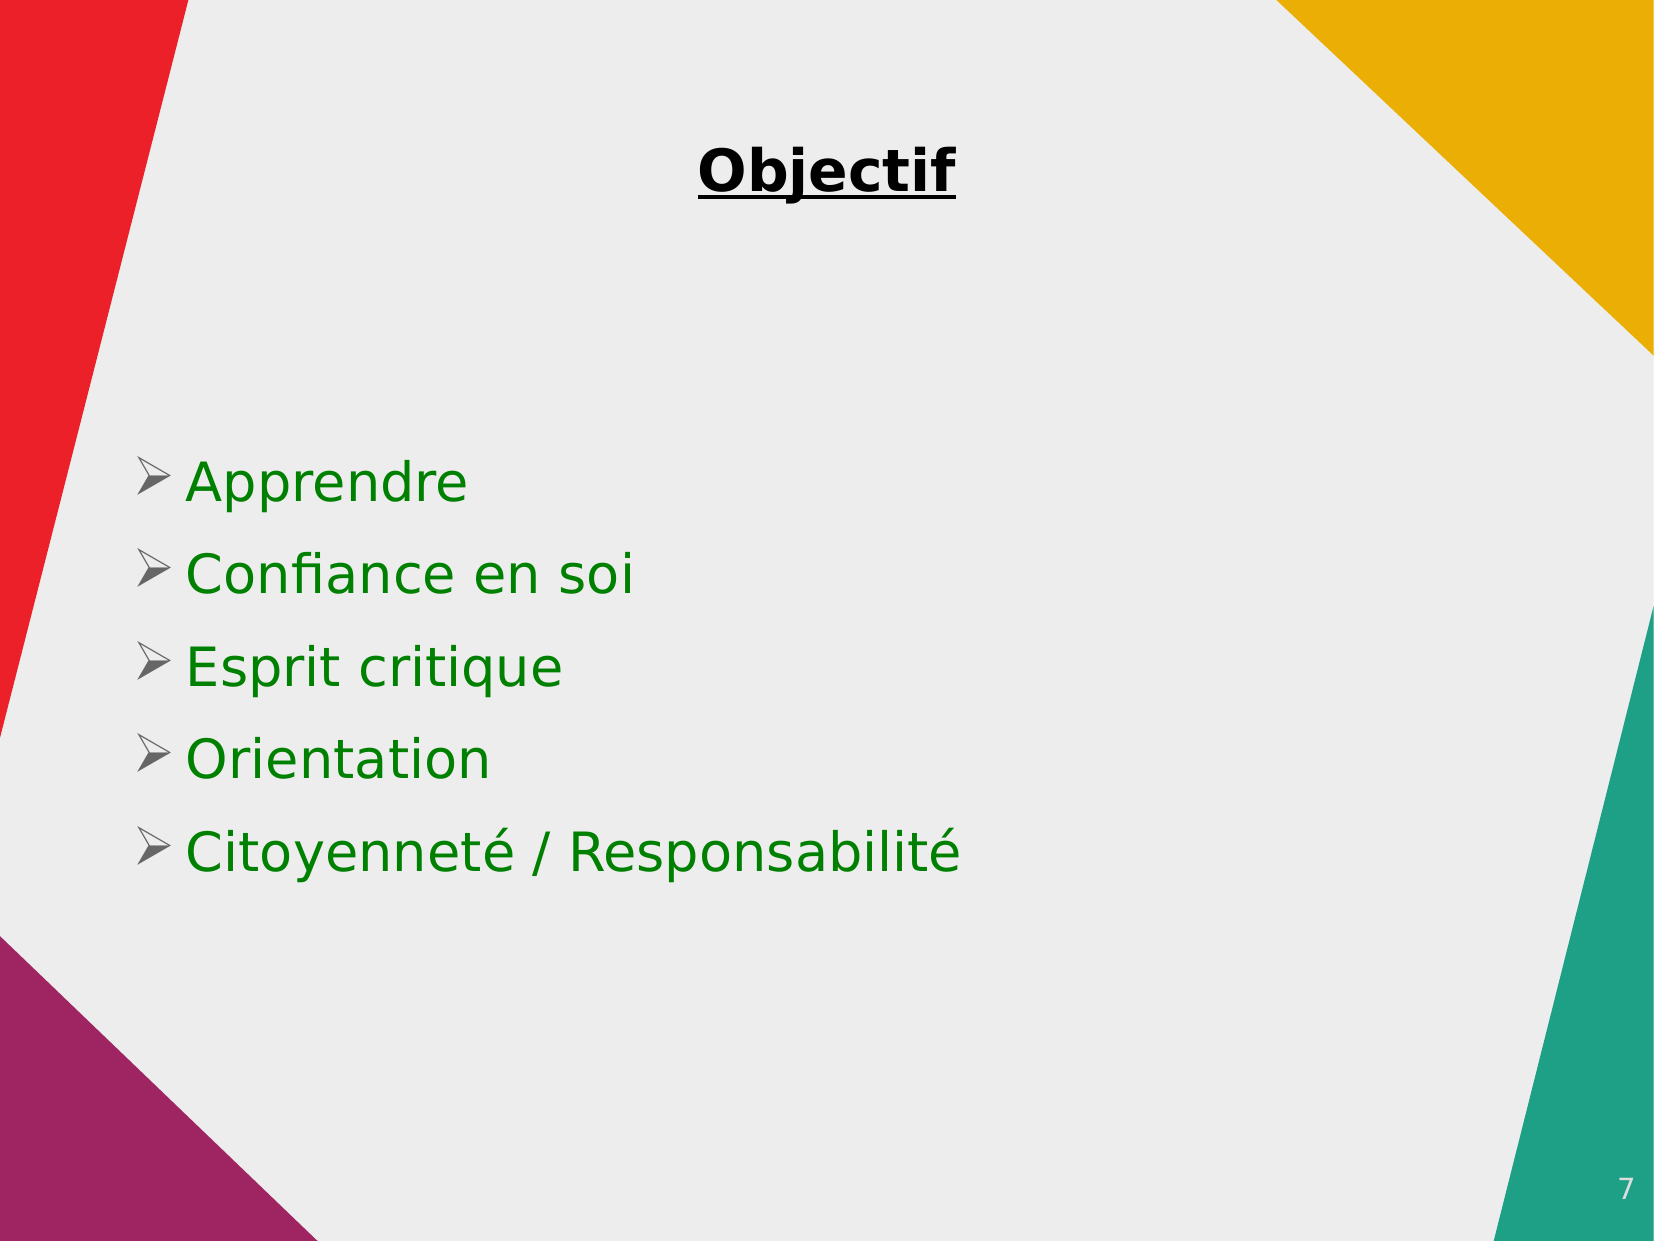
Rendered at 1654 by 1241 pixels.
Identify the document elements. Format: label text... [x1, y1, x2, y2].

title Objectif [114, 73, 1539, 271]
list Apprendre Confiance en soi Esprit critique Orientation Citoyenneté / Responsabilité [114, 302, 1539, 1033]
